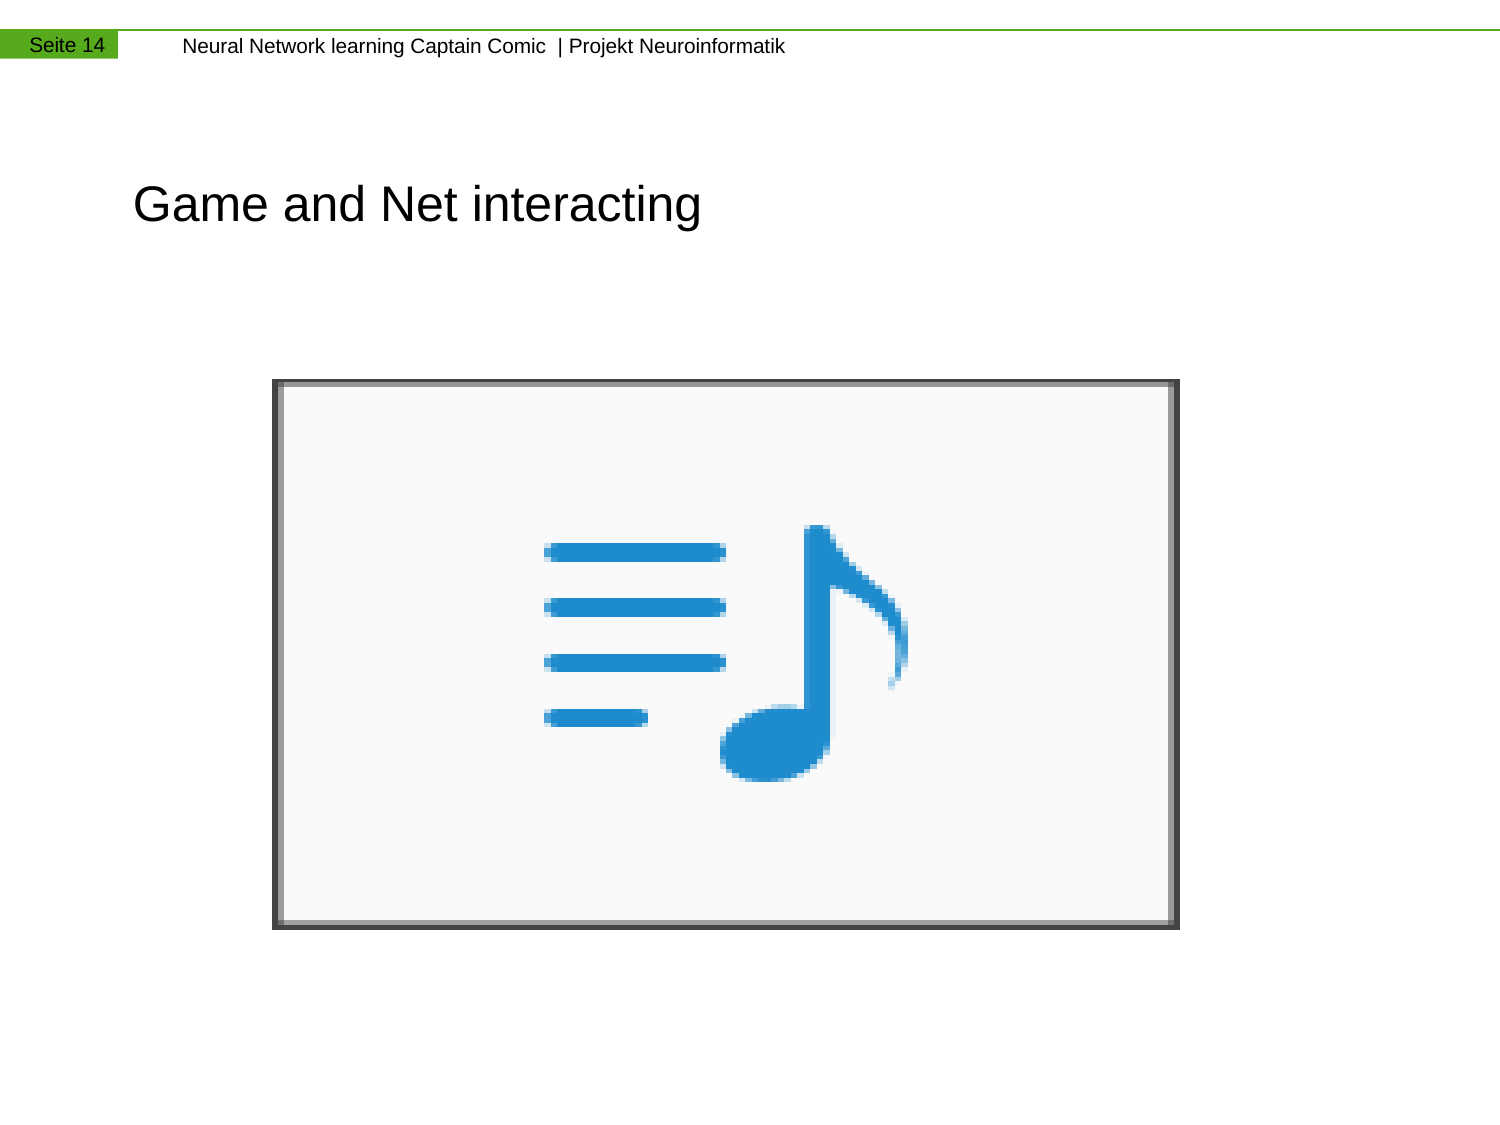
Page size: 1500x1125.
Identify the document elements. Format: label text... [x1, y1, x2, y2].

title Game and Net interacting [132, 149, 1413, 258]
text_box [271, 377, 1182, 931]
